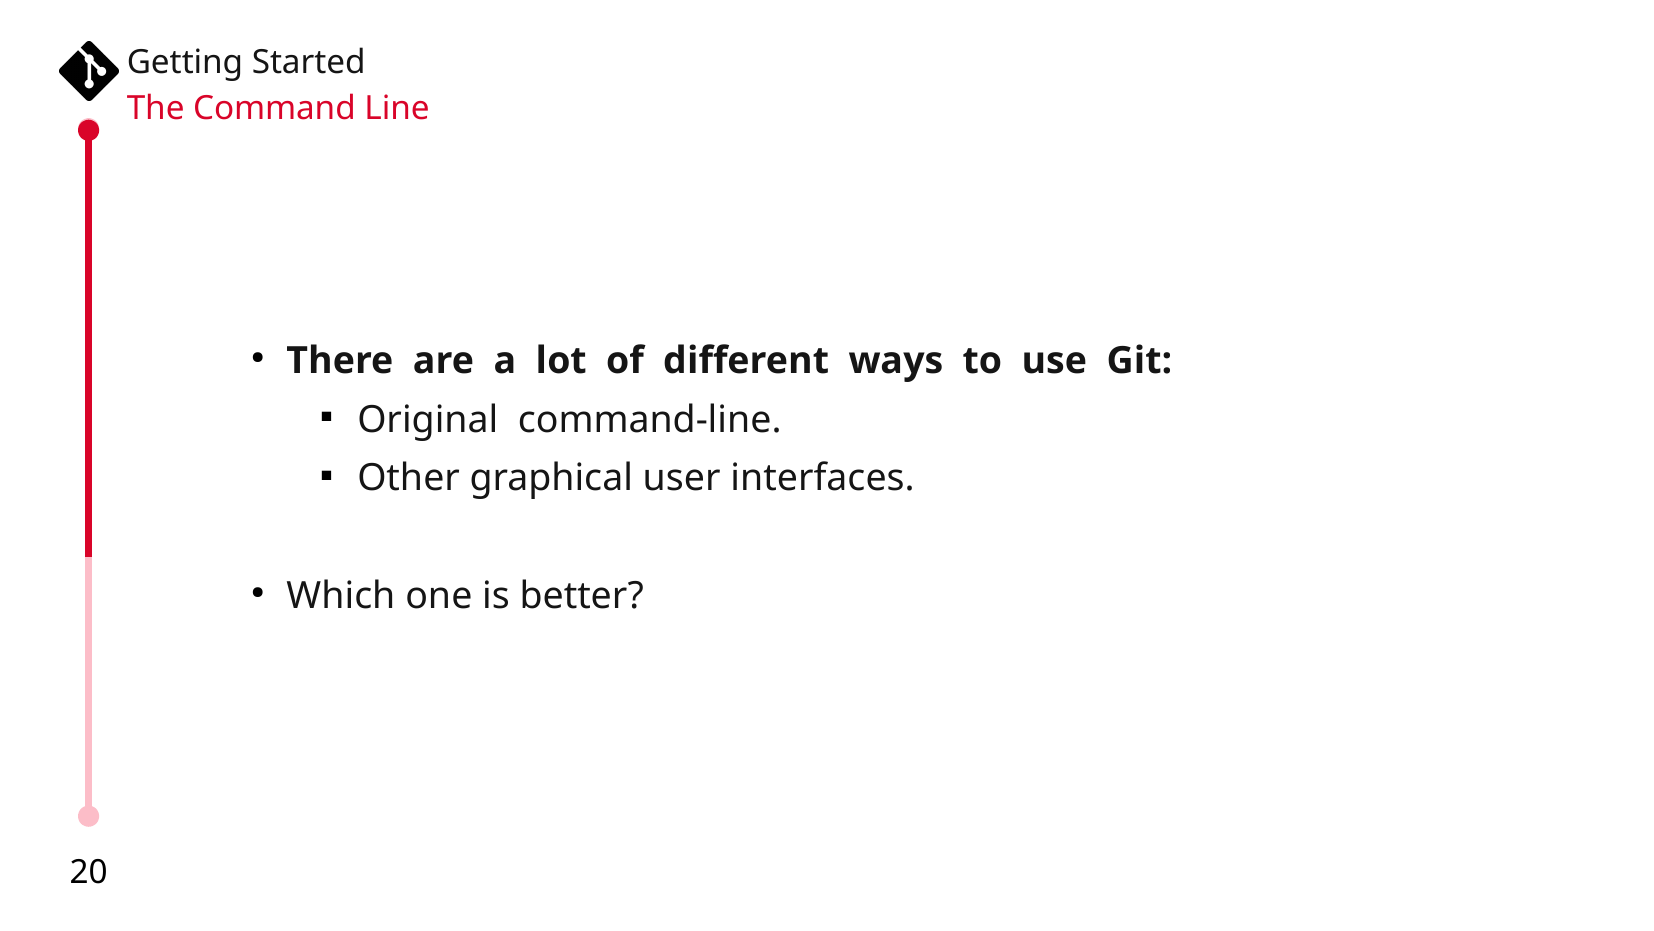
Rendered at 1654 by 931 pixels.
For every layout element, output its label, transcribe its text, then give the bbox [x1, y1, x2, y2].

text_box There are a lot of different ways to use Git: Original command-line. Other graphical user interfaces. Which one is better? [236, 236, 1418, 709]
text_box 20 [47, 840, 130, 889]
picture [59, 41, 119, 101]
text_box Getting Started The Command Line [112, 31, 1506, 113]
